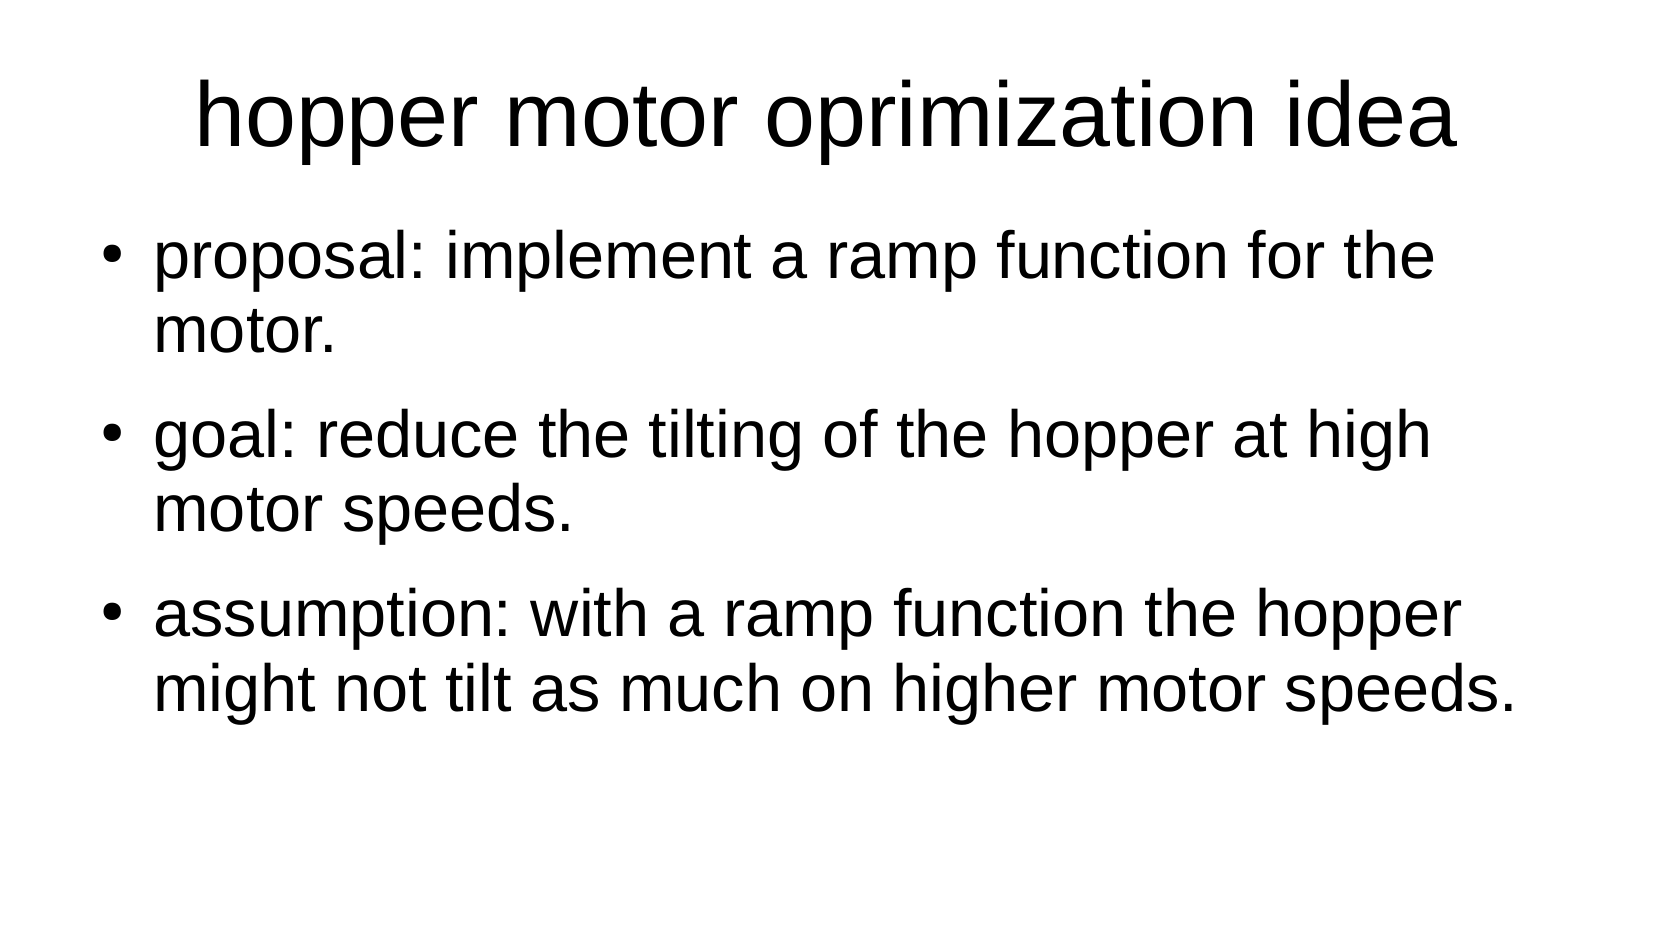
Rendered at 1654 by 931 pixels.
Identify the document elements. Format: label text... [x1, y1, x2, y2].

title hopper motor oprimization idea [82, 37, 1571, 193]
list proposal: implement a ramp function for the motor. goal: reduce the tilting of the hopper at high motor speeds. assumption: with a ramp function the hopper might not tilt as much on higher motor speeds. [82, 217, 1571, 758]
